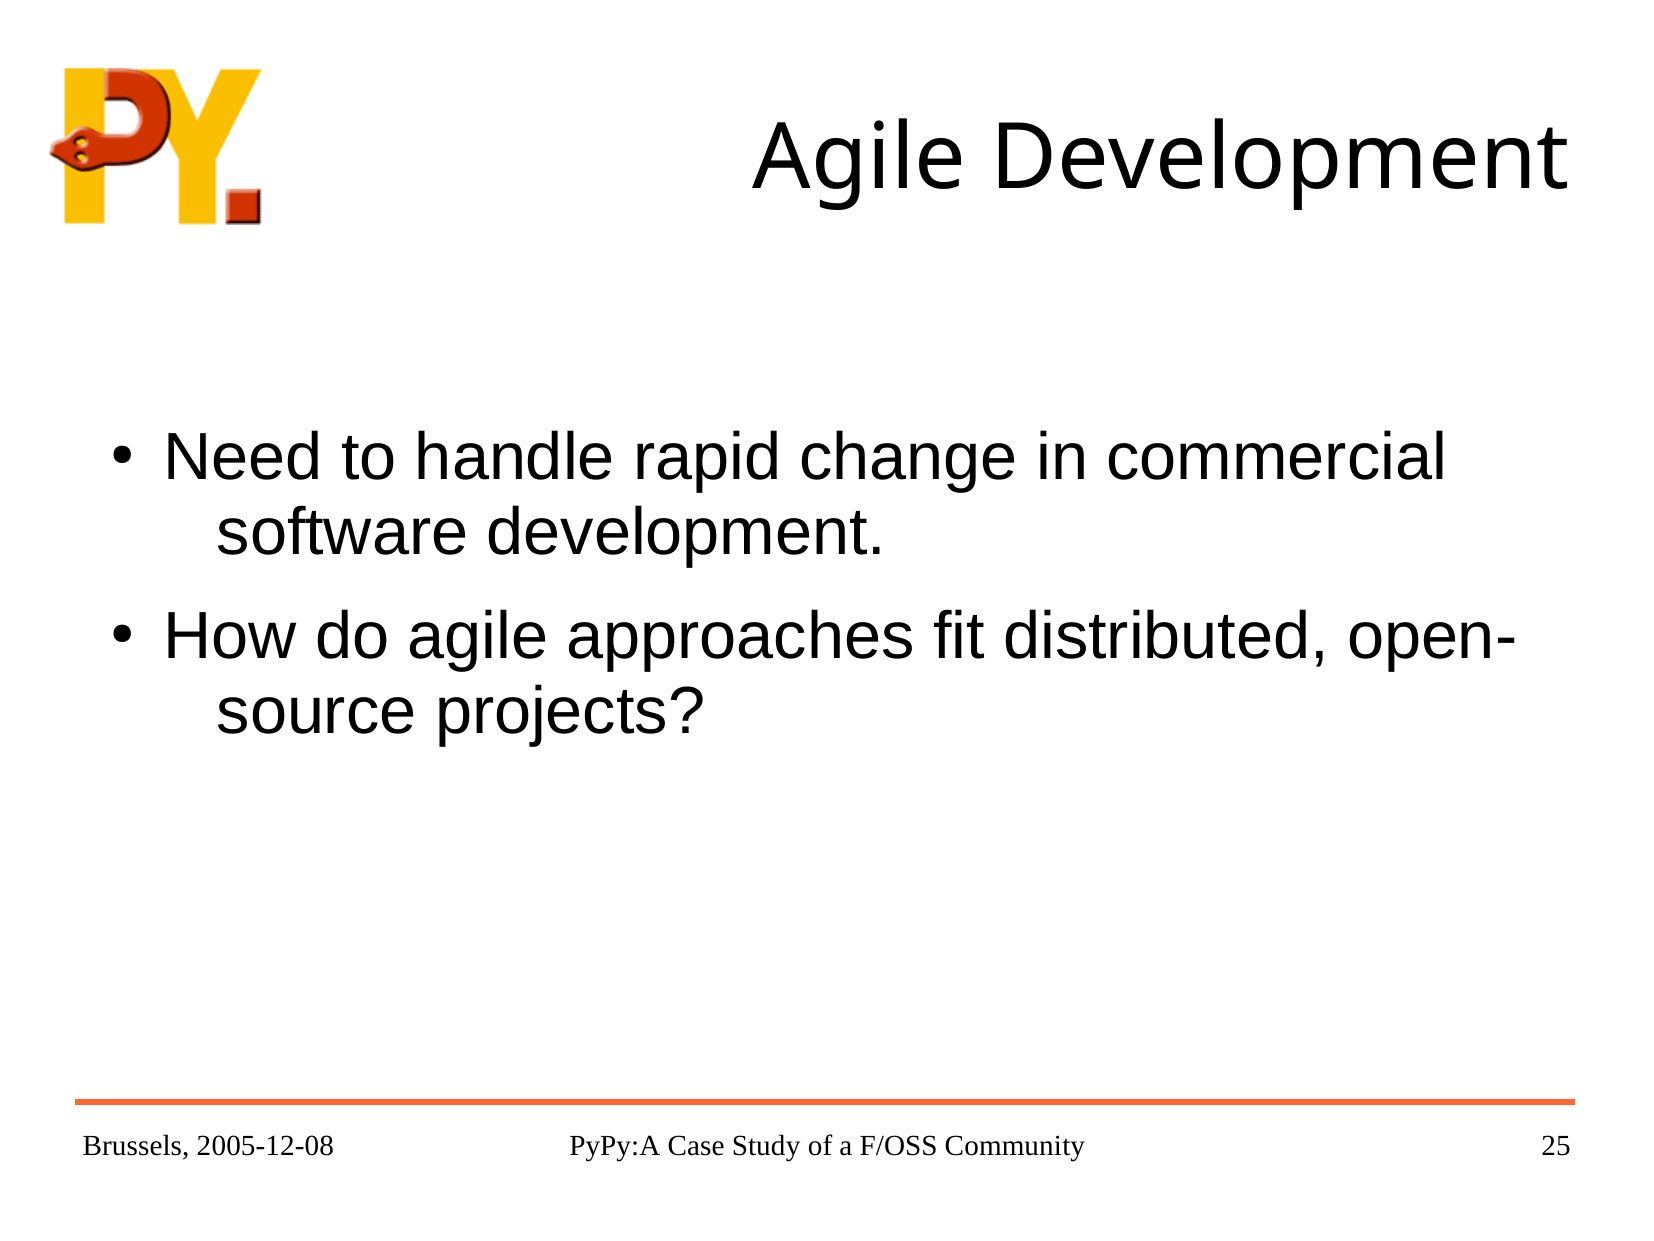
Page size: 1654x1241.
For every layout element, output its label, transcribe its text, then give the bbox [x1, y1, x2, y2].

title Agile Development [337, 49, 1571, 257]
list Need to handle rapid change in commercial software development. How do agile approaches fit distributed, open-source projects? [75, 418, 1564, 863]
picture [49, 67, 263, 225]
